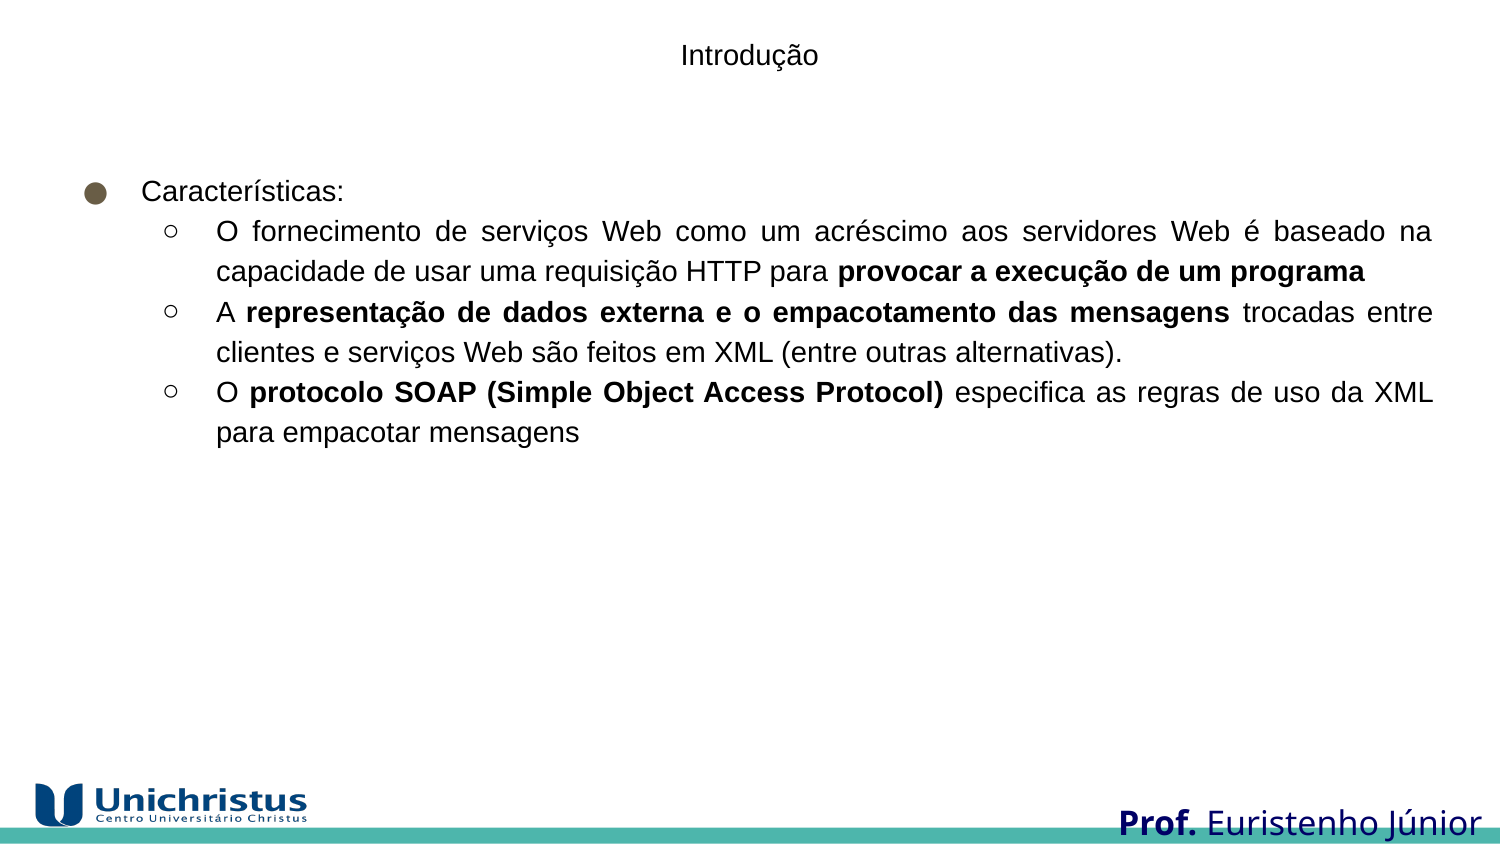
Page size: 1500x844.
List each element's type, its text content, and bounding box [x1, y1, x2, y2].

picture [31, 781, 311, 828]
text_box Prof. Euristenho Júnior [1103, 791, 1500, 844]
title Introdução [51, 20, 1449, 137]
list Características: O fornecimento de serviços Web como um acréscimo aos servidores Web é baseado na capacidade de usar uma requisição HTTP para provocar a execução de um programa A representação de dados externa e o empacotamento das mensagens trocadas entre clientes e serviços Web são feitos em XML (entre outras alternativas). O protocolo SOAP (Simple Object Access Protocol) especifica as regras de uso da XML para empacotar mensagens [51, 152, 1449, 750]
